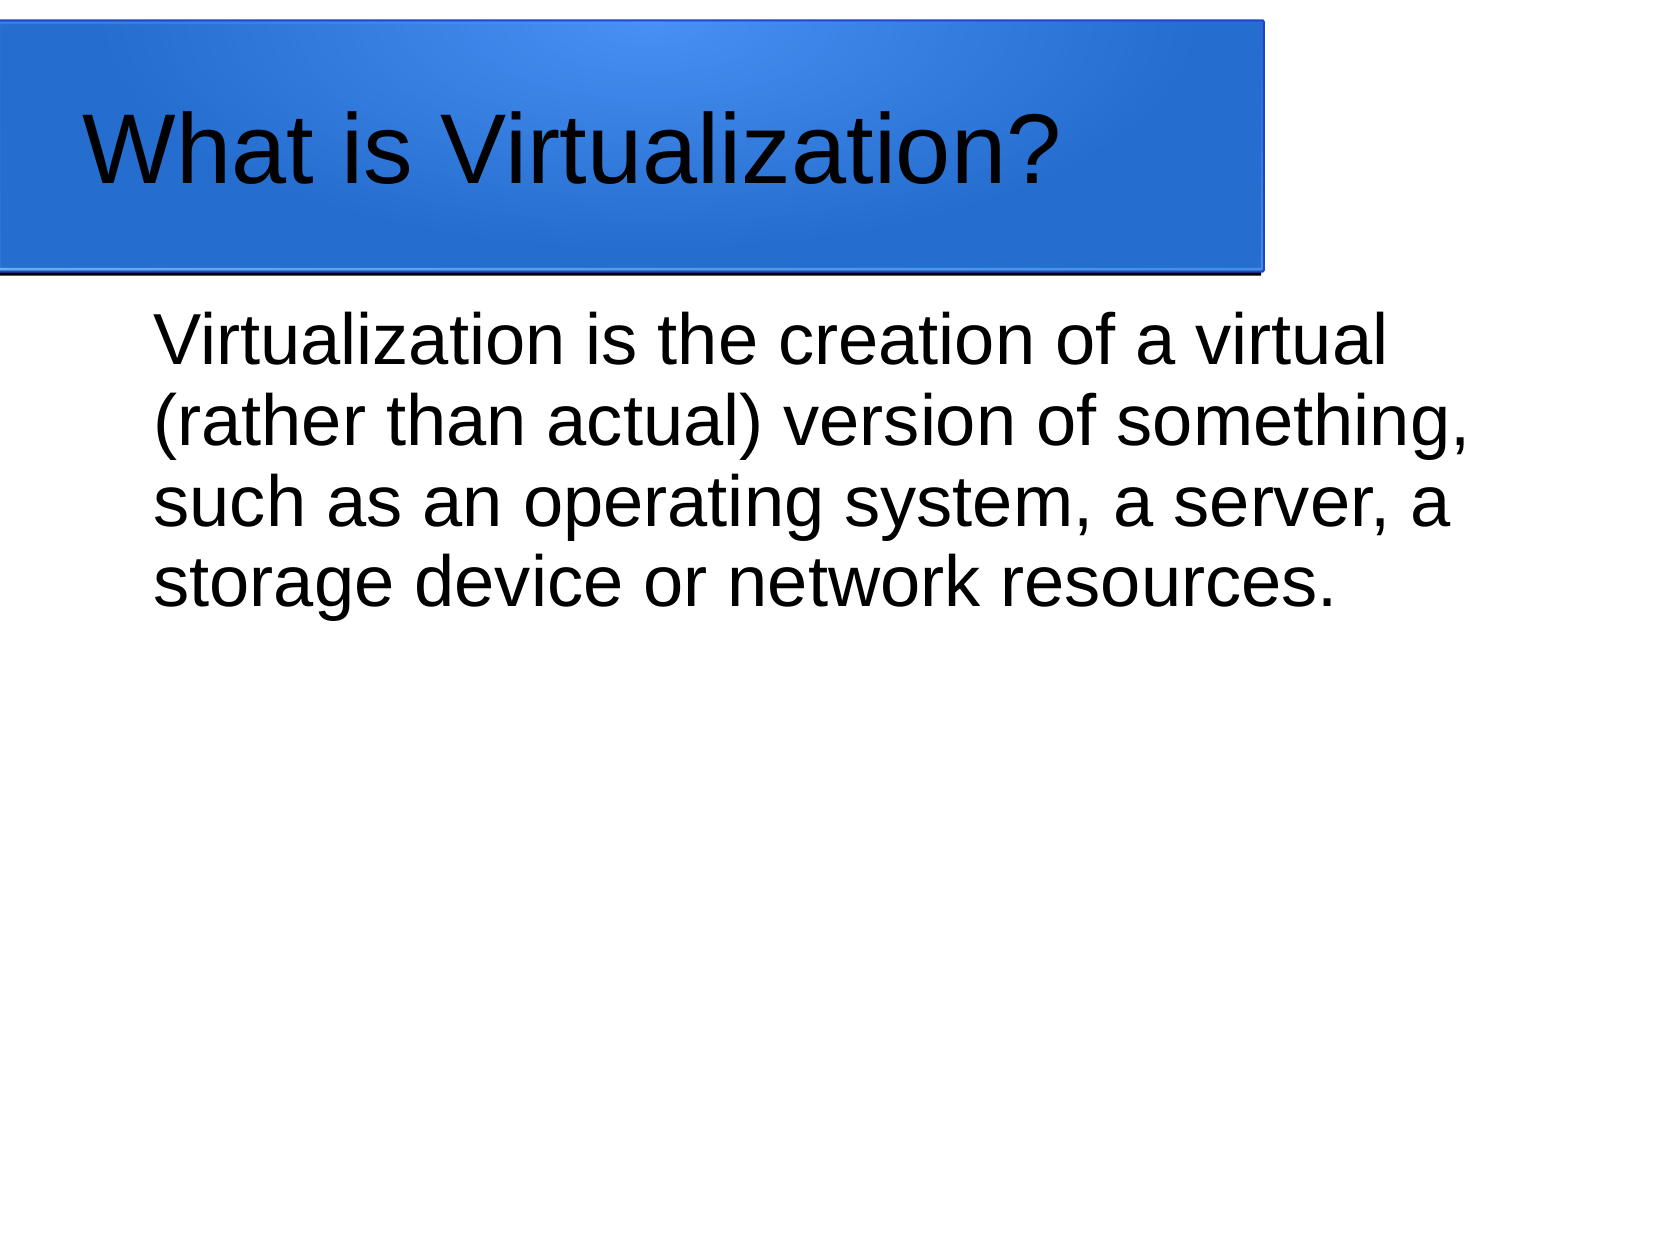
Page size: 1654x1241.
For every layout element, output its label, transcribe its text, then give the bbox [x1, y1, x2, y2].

list Virtualization is the creation of a virtual (rather than actual) version of something, such as an operating system, a server, a storage device or network resources. [82, 299, 1571, 1019]
title What is Virtualization? [82, 47, 1235, 252]
